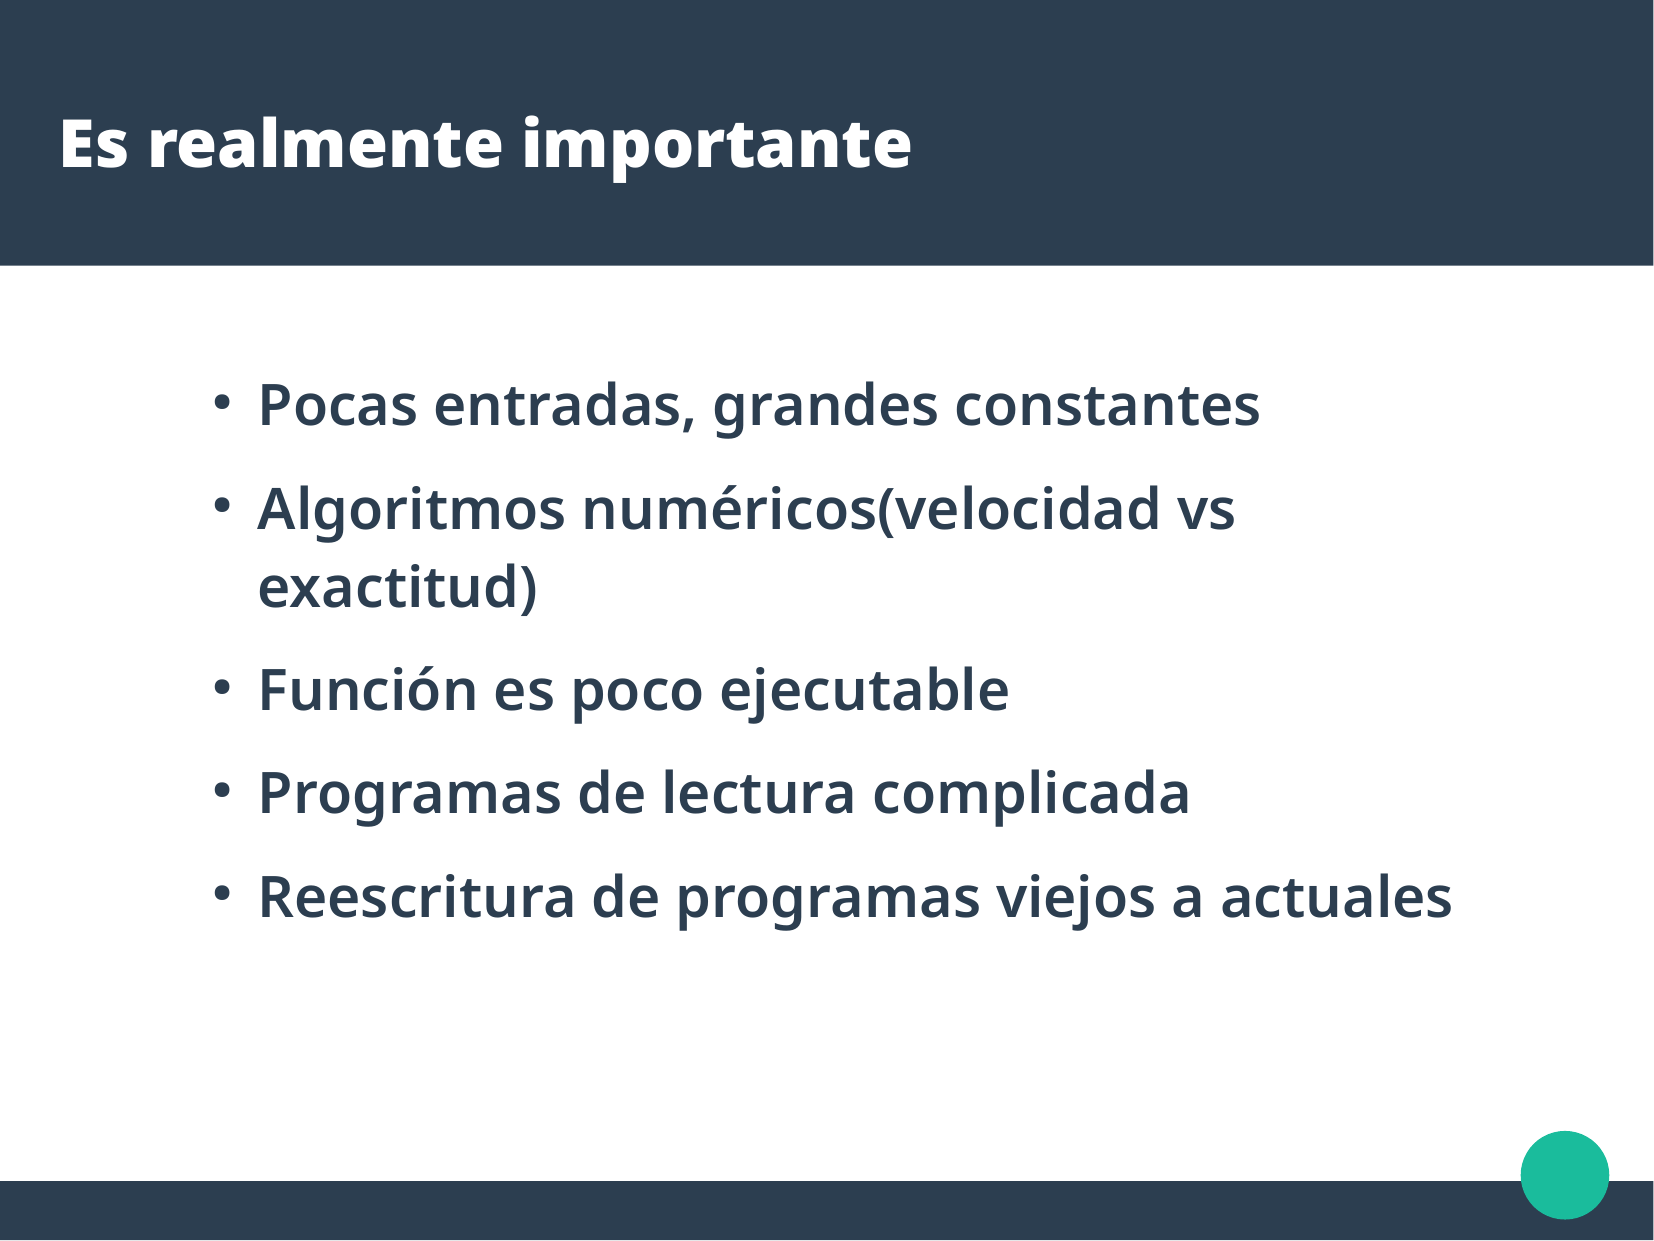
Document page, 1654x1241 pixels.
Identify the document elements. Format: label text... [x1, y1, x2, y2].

list Pocas entradas, grandes constantes Algoritmos numéricos(velocidad vs exactitud) Función es poco ejecutable Programas de lectura complicada Reescritura de programas viejos a actuales [196, 364, 1500, 989]
title Es realmente importante [59, 47, 1362, 237]
